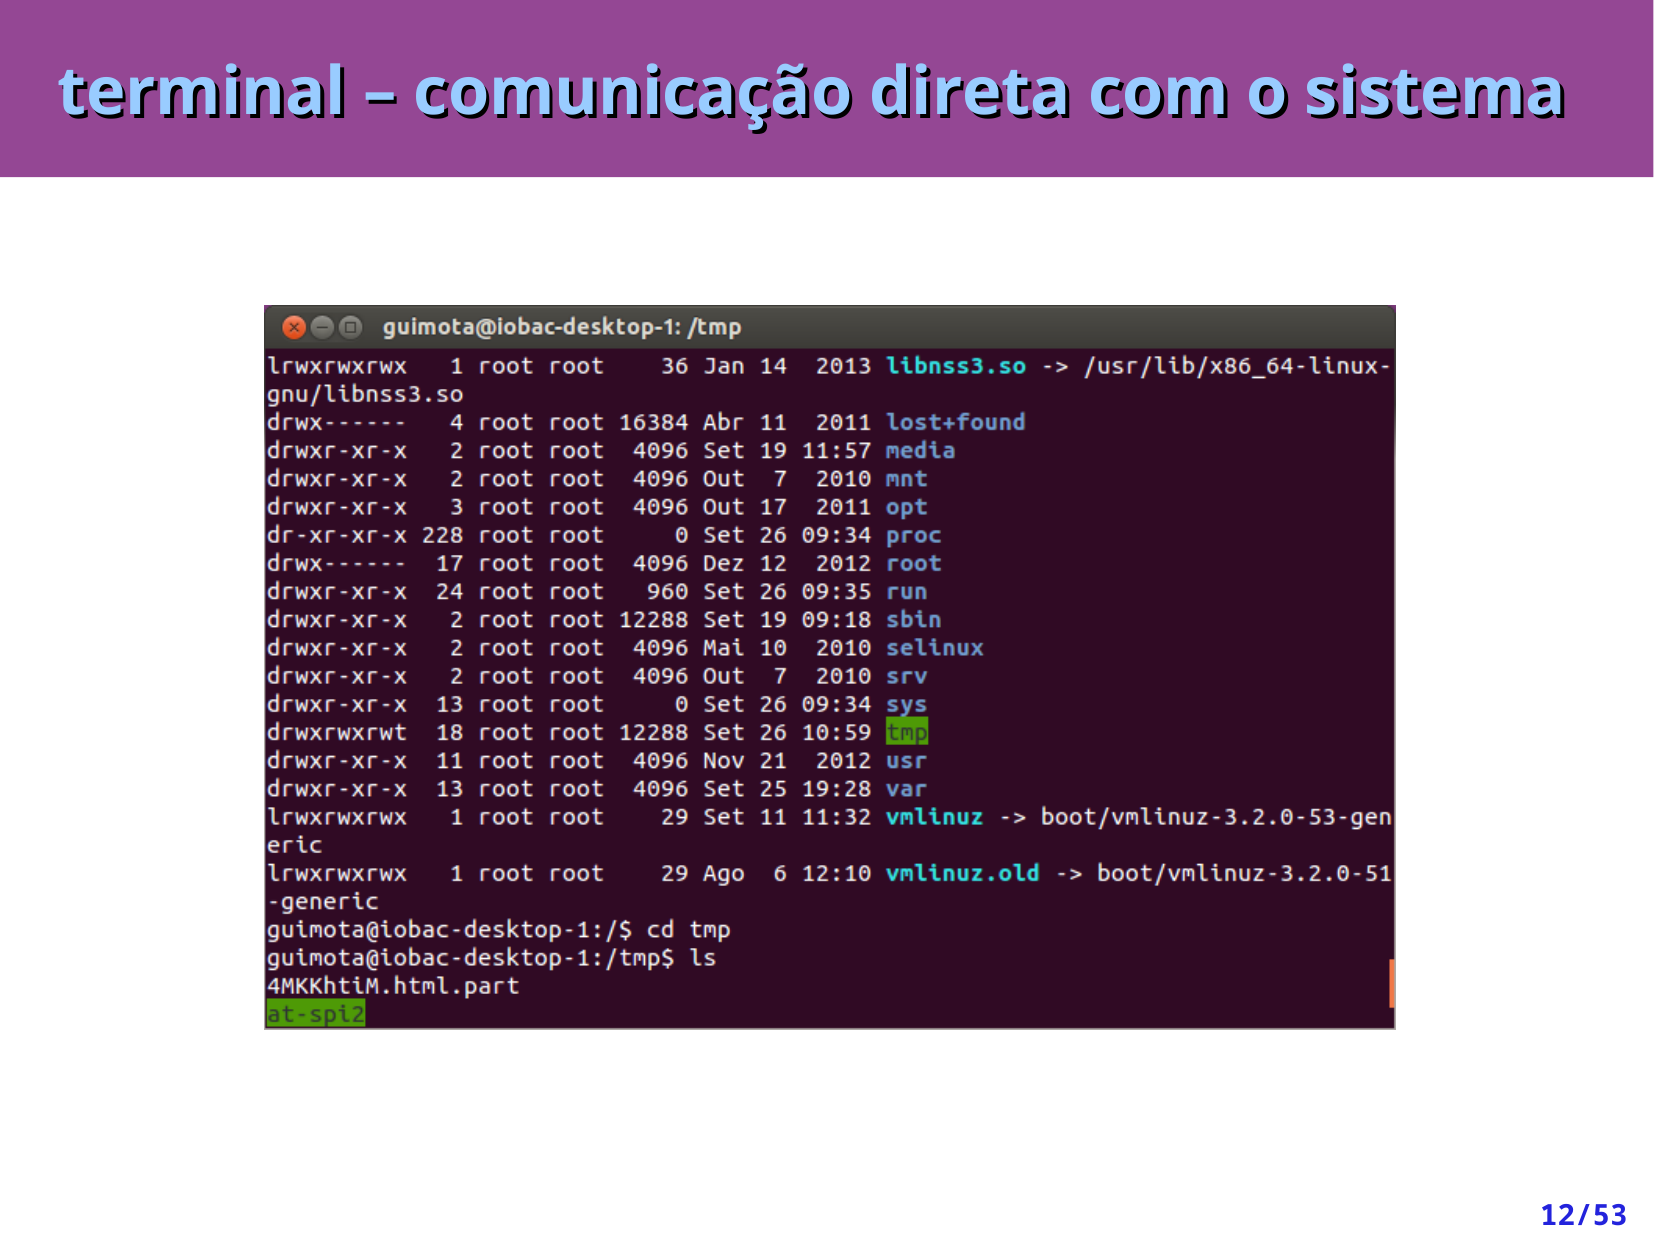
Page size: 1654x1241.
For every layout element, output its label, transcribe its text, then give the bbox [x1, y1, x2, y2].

picture [264, 305, 1396, 1030]
title terminal – comunicação direta com o sistema [0, 0, 1654, 178]
